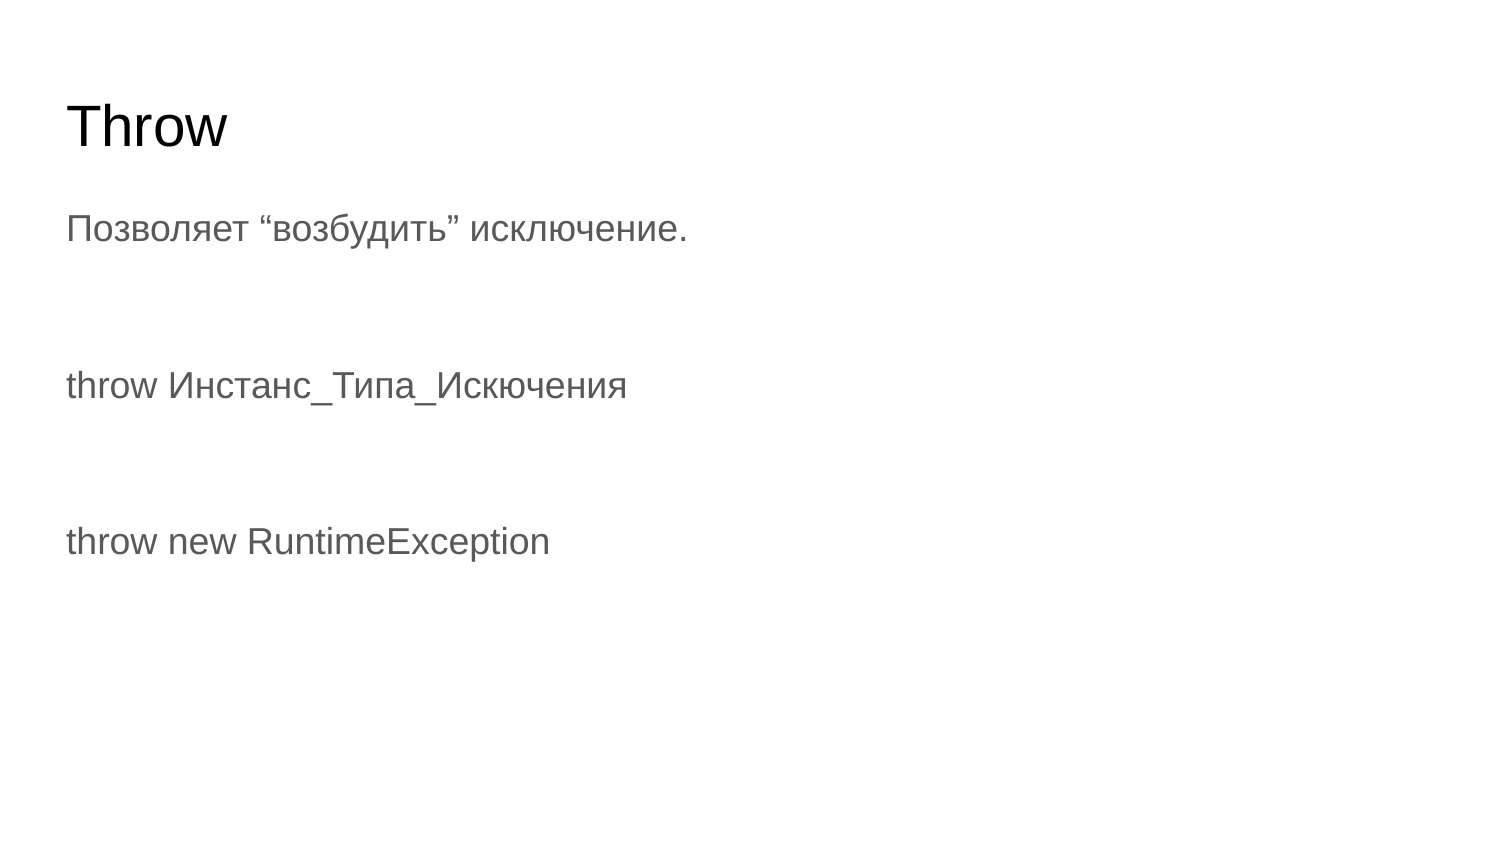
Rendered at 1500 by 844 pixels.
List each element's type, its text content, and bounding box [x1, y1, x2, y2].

title Throw [51, 72, 1449, 167]
list Позволяет “возбудить” исключение. throw Инстанс_Типа_Искючения throw new RuntimeException [51, 189, 1449, 750]
